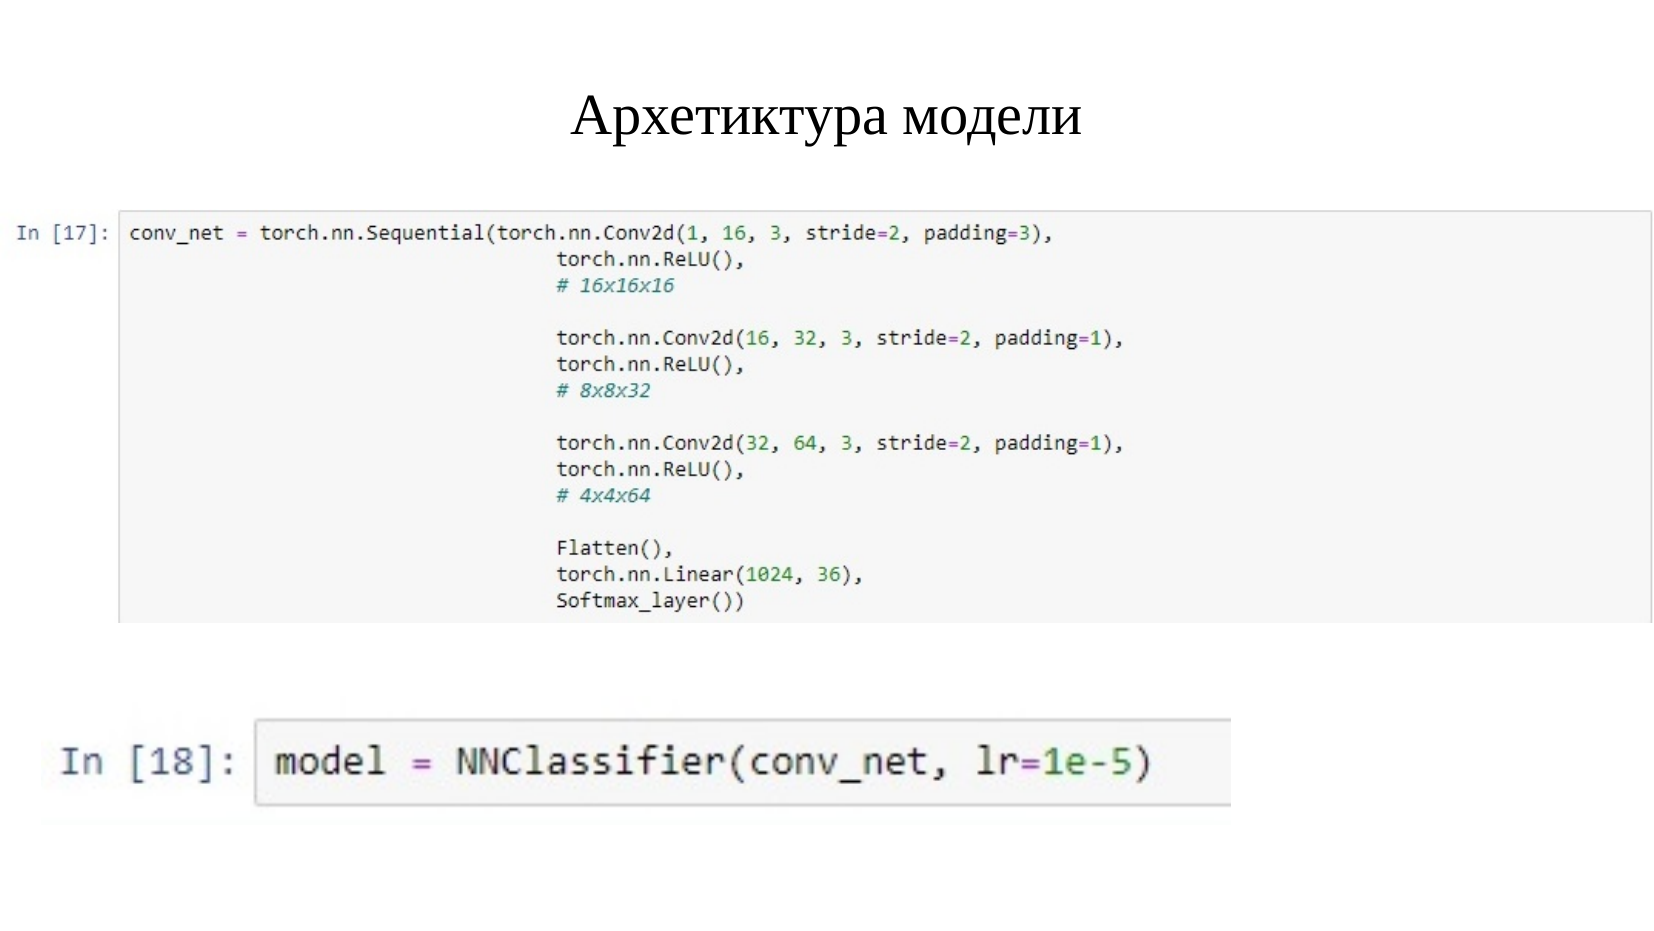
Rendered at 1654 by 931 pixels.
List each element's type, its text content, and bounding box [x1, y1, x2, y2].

picture [41, 696, 1231, 826]
picture [0, 209, 1654, 623]
title Архетиктура модели [82, 37, 1571, 193]
